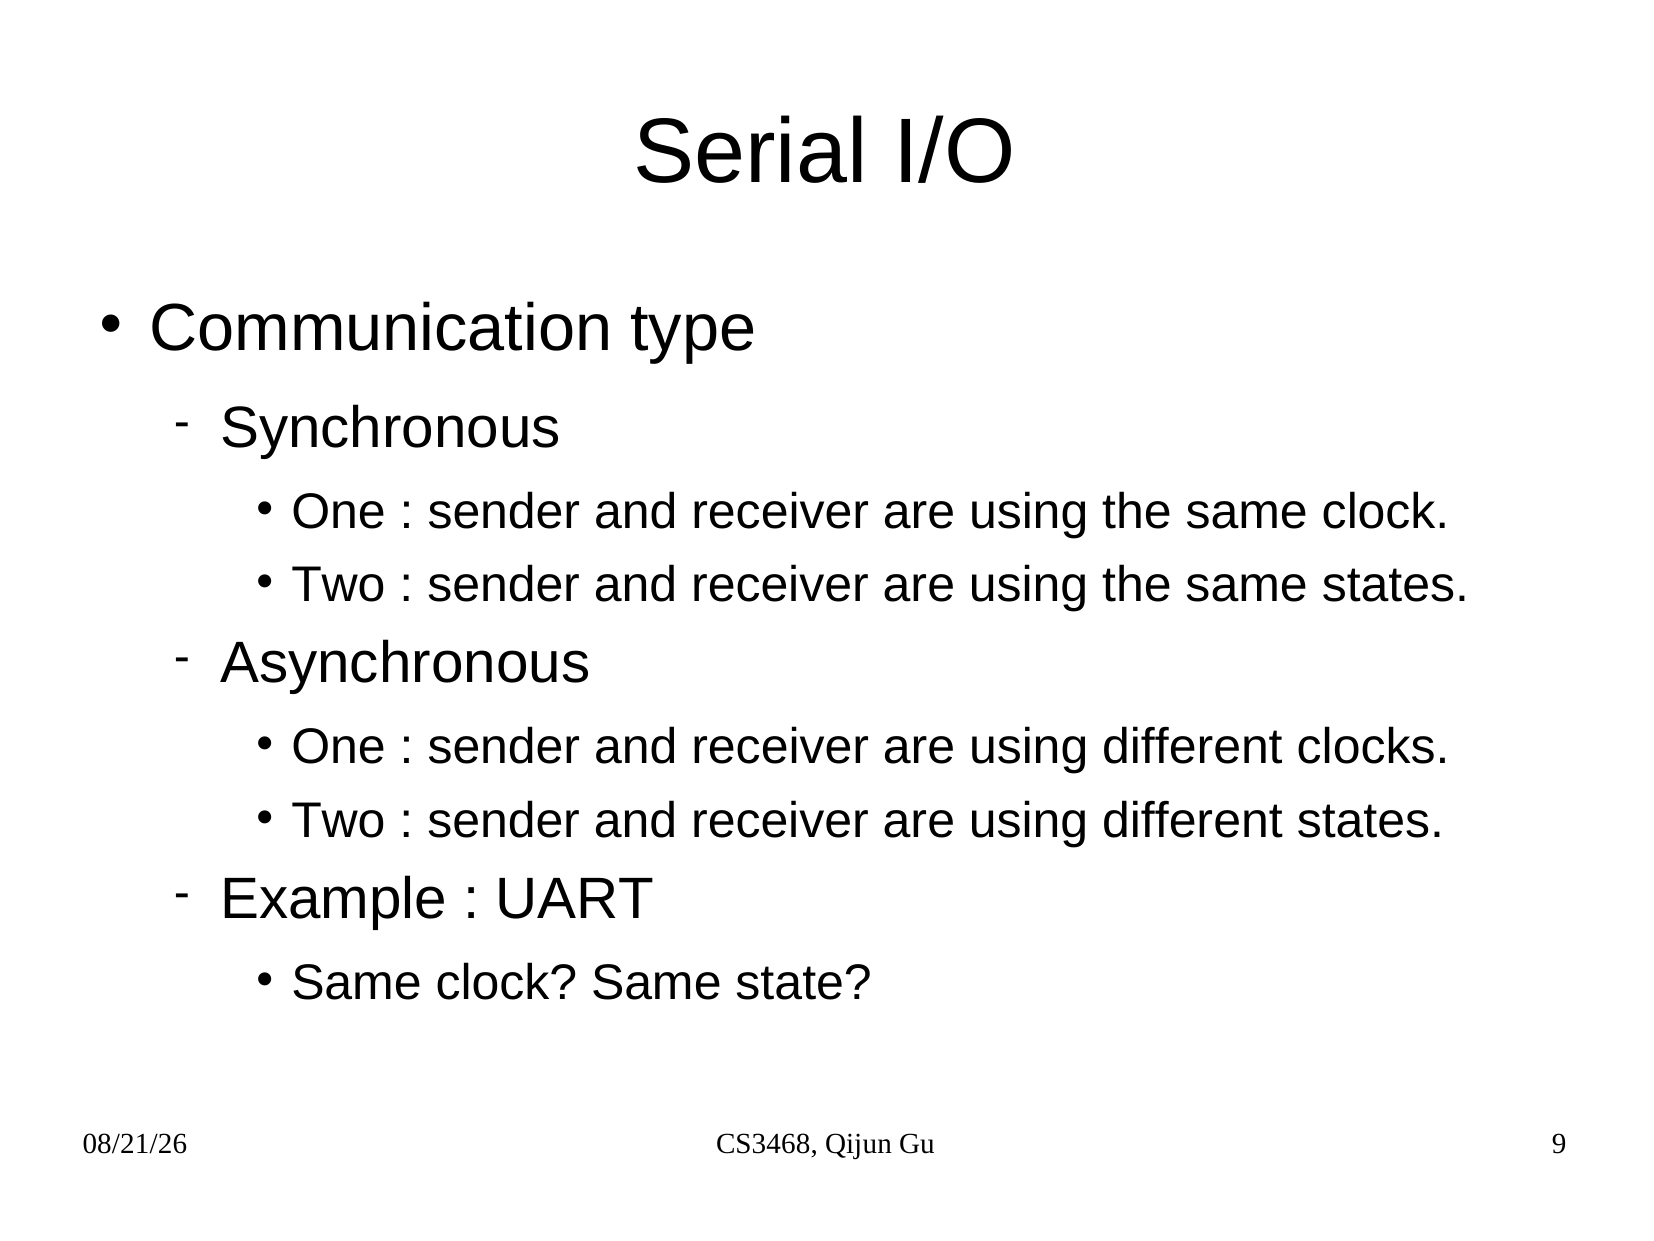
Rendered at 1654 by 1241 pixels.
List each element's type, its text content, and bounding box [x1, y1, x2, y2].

title Serial I/O [82, 56, 1567, 246]
list Communication type Synchronous One : sender and receiver are using the same clock. Two : sender and receiver are using the same states. Asynchronous One : sender and receiver are using different clocks. Two : sender and receiver are using different states. Example : UART Same clock? Same state? [82, 290, 1567, 1090]
